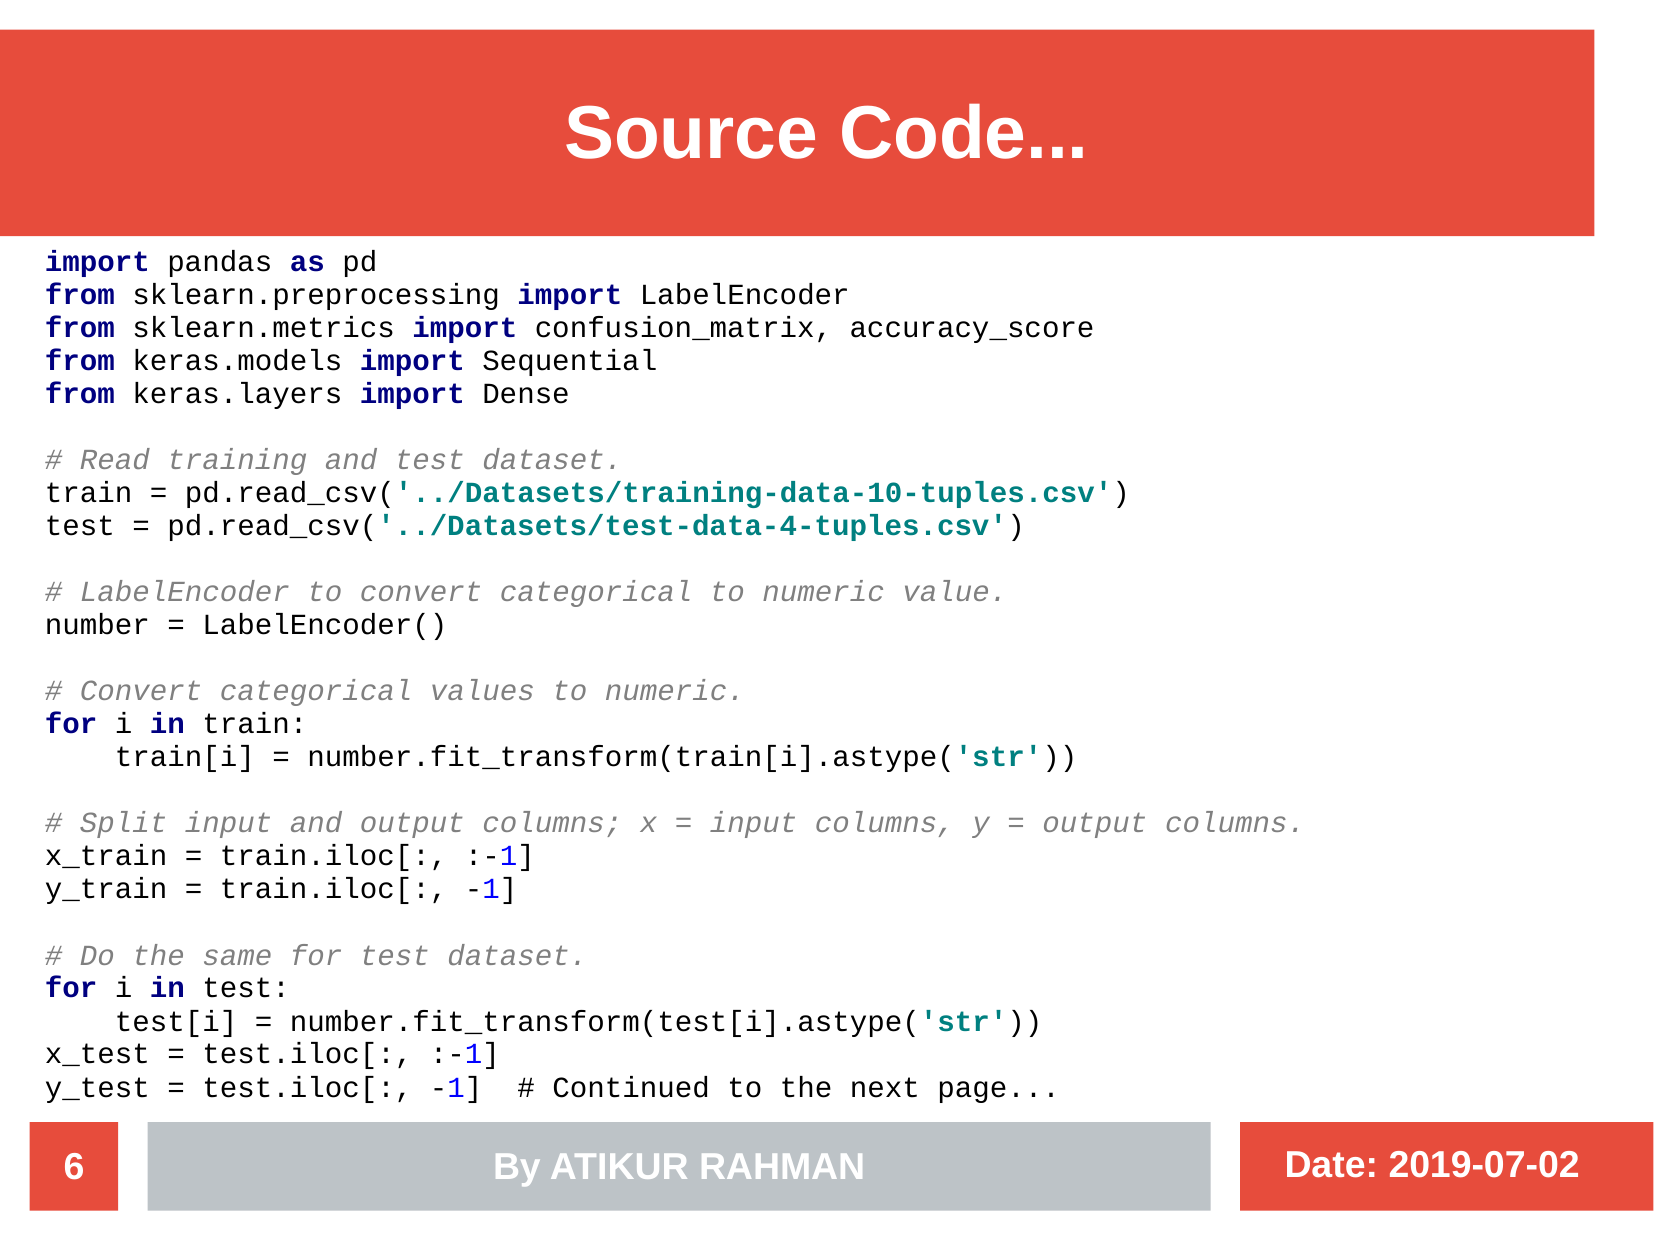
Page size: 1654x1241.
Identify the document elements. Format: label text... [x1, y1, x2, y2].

text_box import pandas as pd from sklearn.preprocessing import LabelEncoder from sklearn.metrics import confusion_matrix, accuracy_score from keras.models import Sequential from keras.layers import Dense # Read training and test dataset. train = pd.read_csv('../Datasets/training-data-10-tuples.csv') test = pd.read_csv('../Datasets/test-data-4-tuples.csv') # LabelEncoder to convert categorical to numeric value. number = LabelEncoder() # Convert categorical values to numeric. for i in train: train[i] = number.fit_transform(train[i].astype('str')) # Split input and output columns; x = input columns, y = output columns. x_train = train.iloc[:, :-1] y_train = train.iloc[:, -1] # Do the same for test dataset. for i in test: test[i] = number.fit_transform(test[i].astype('str')) x_test = test.iloc[:, :-1] y_test = test.iloc[:, -1] # Continued to the next page... [30, 240, 1635, 1114]
title Source Code... [266, 59, 1388, 207]
